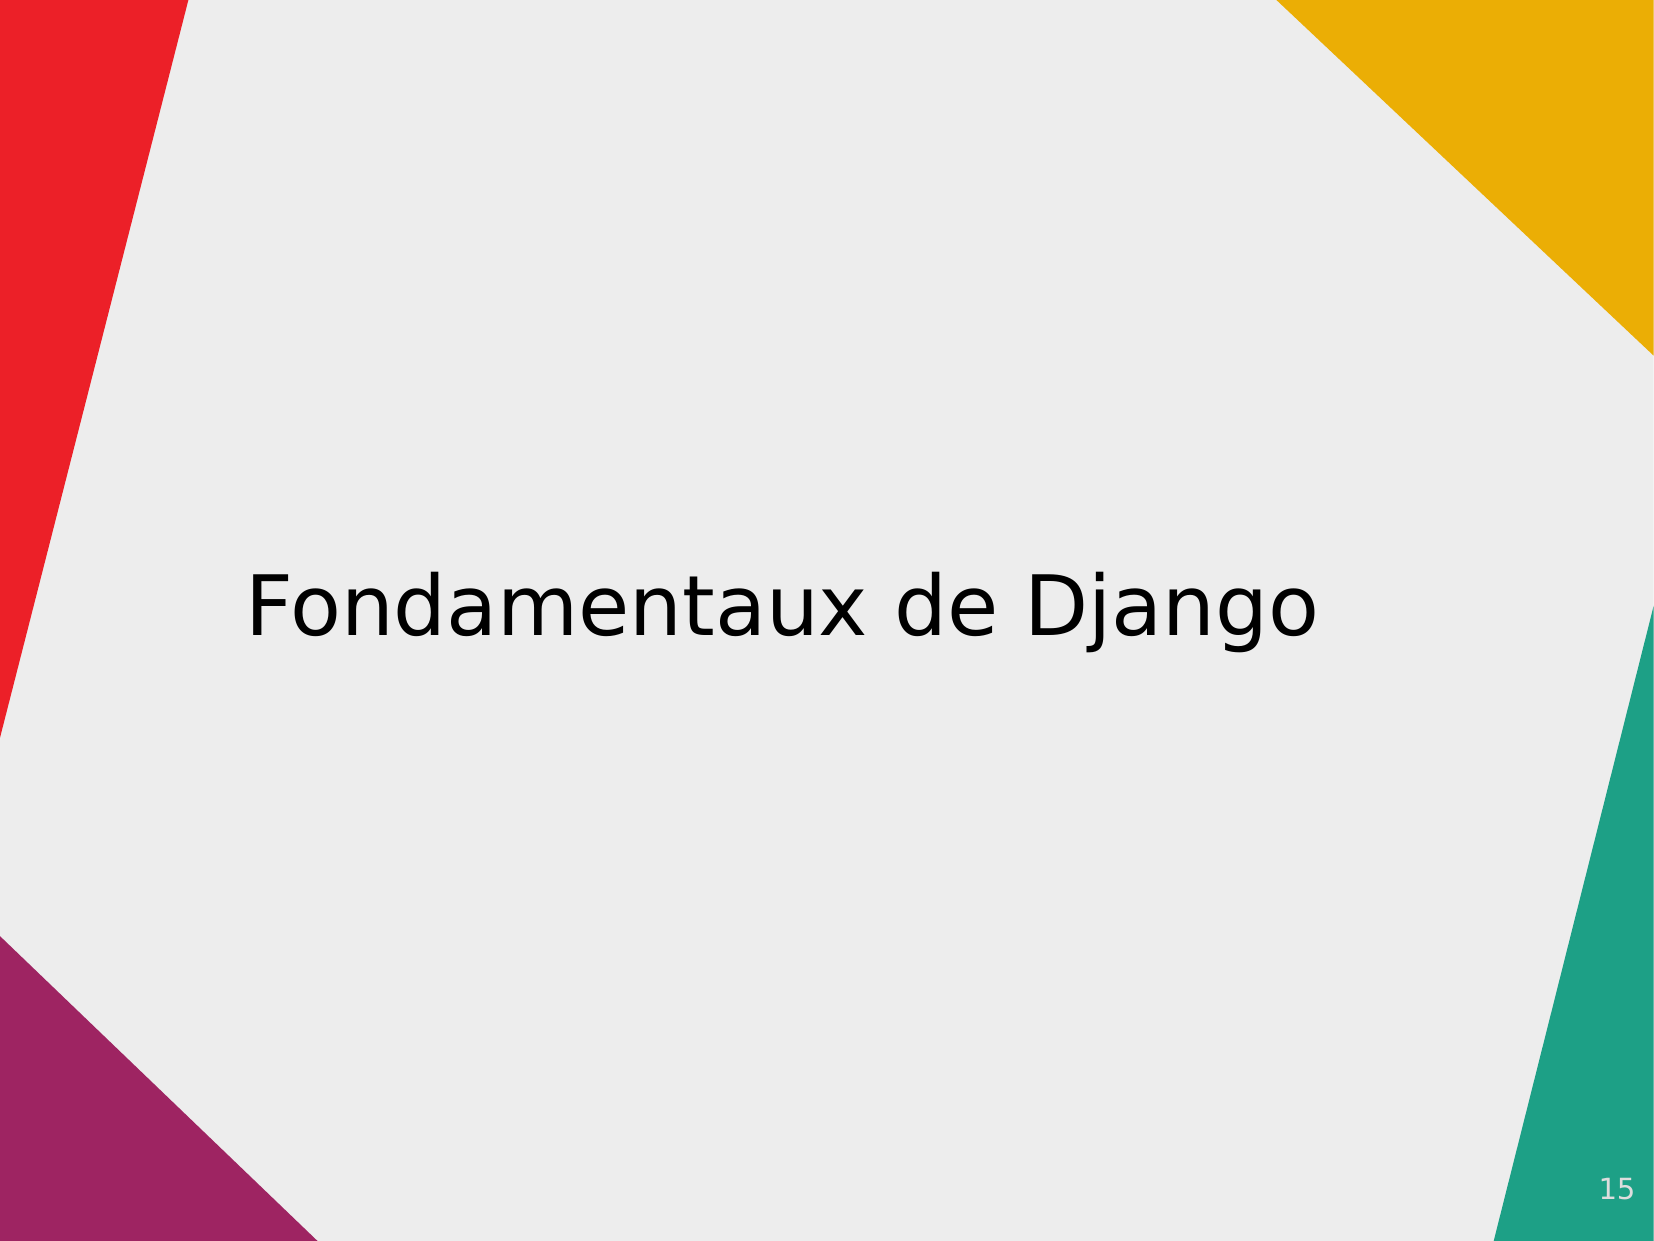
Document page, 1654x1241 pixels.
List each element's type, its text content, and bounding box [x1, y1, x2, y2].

title Fondamentaux de Django [70, 507, 1495, 705]
